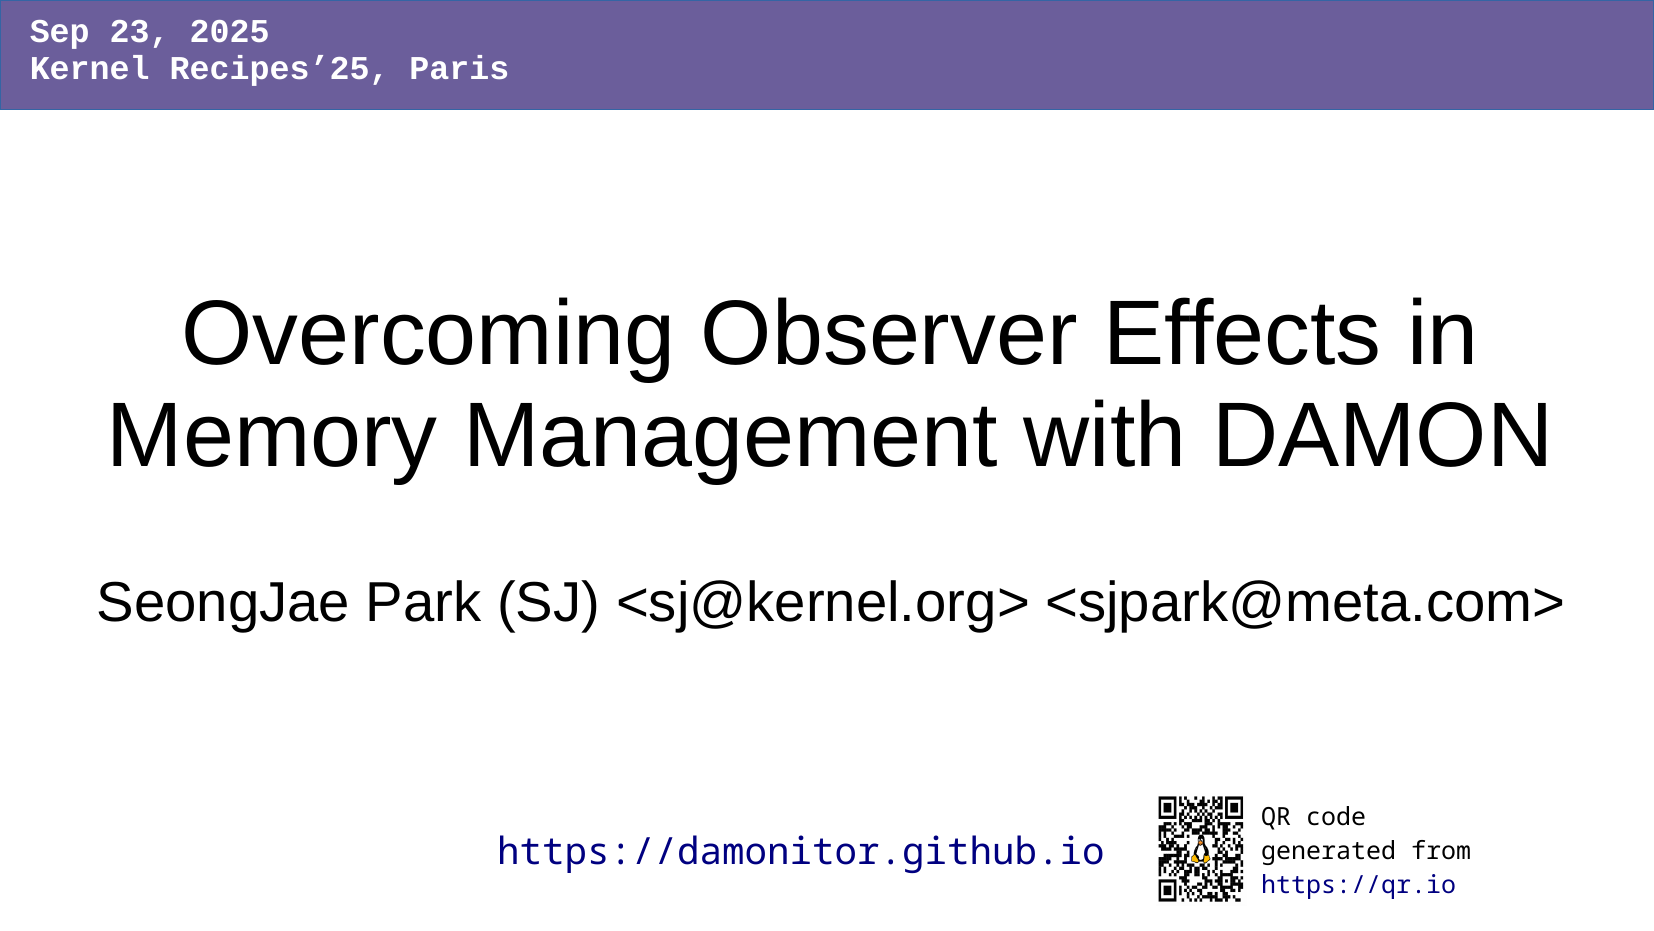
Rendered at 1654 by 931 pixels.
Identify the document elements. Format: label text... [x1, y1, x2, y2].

picture [1156, 793, 1246, 906]
text_box [0, 0, 1654, 110]
subtitle Overcoming Observer Effects in Memory Management with DAMON SeongJae Park (SJ) <sj@kernel.org> <sjpark@meta.com> [86, 128, 1576, 787]
text_box https://damonitor.github.io [482, 817, 1120, 884]
text_box Sep 23, 2025 Kernel Recipes’25, Paris [15, 6, 586, 122]
text_box QR code generated from https://qr.io [1246, 791, 1636, 909]
